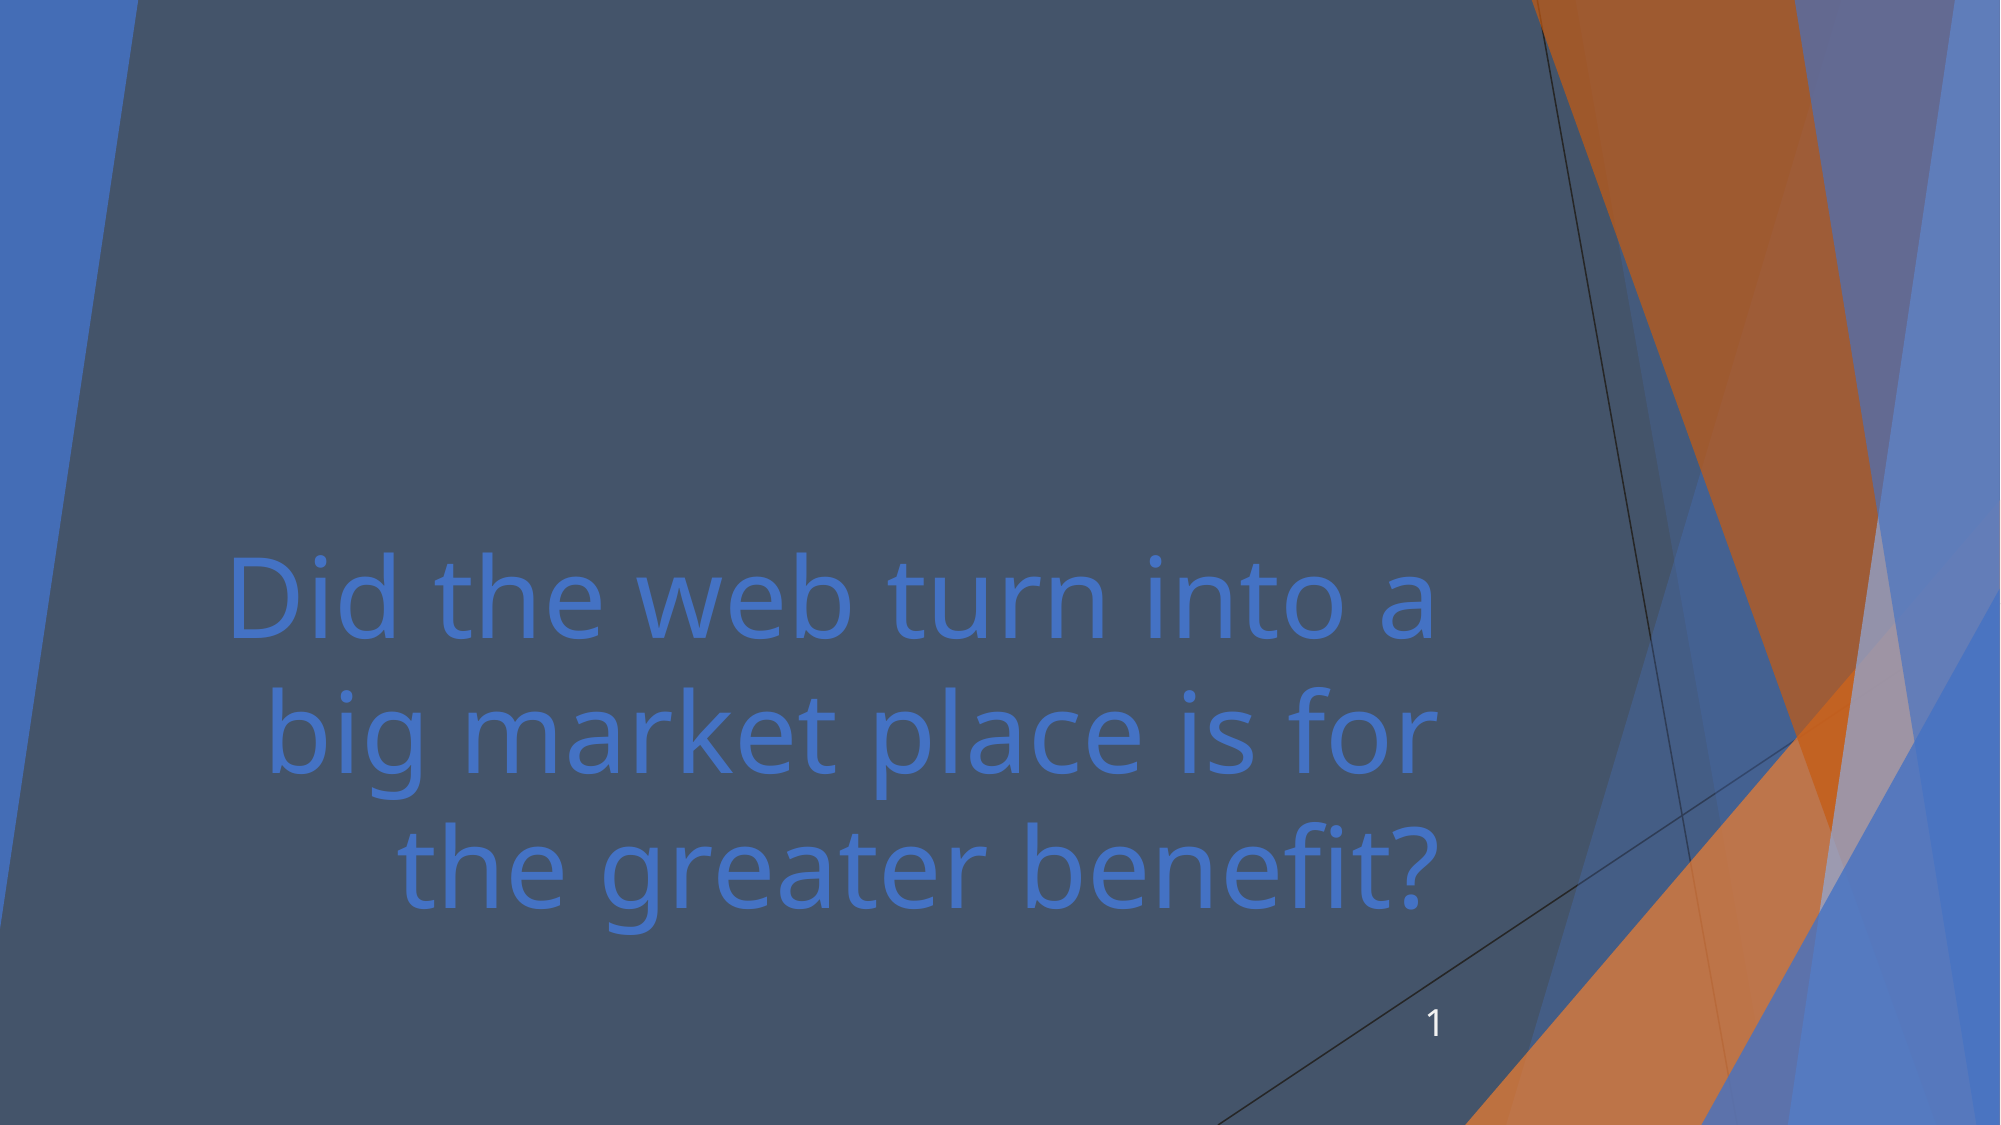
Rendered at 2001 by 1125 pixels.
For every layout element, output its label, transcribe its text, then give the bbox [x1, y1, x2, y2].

text_box ‹#› [1409, 991, 1522, 1051]
title Did the web turn into a big market place is for the greater benefit? [208, 518, 1483, 789]
